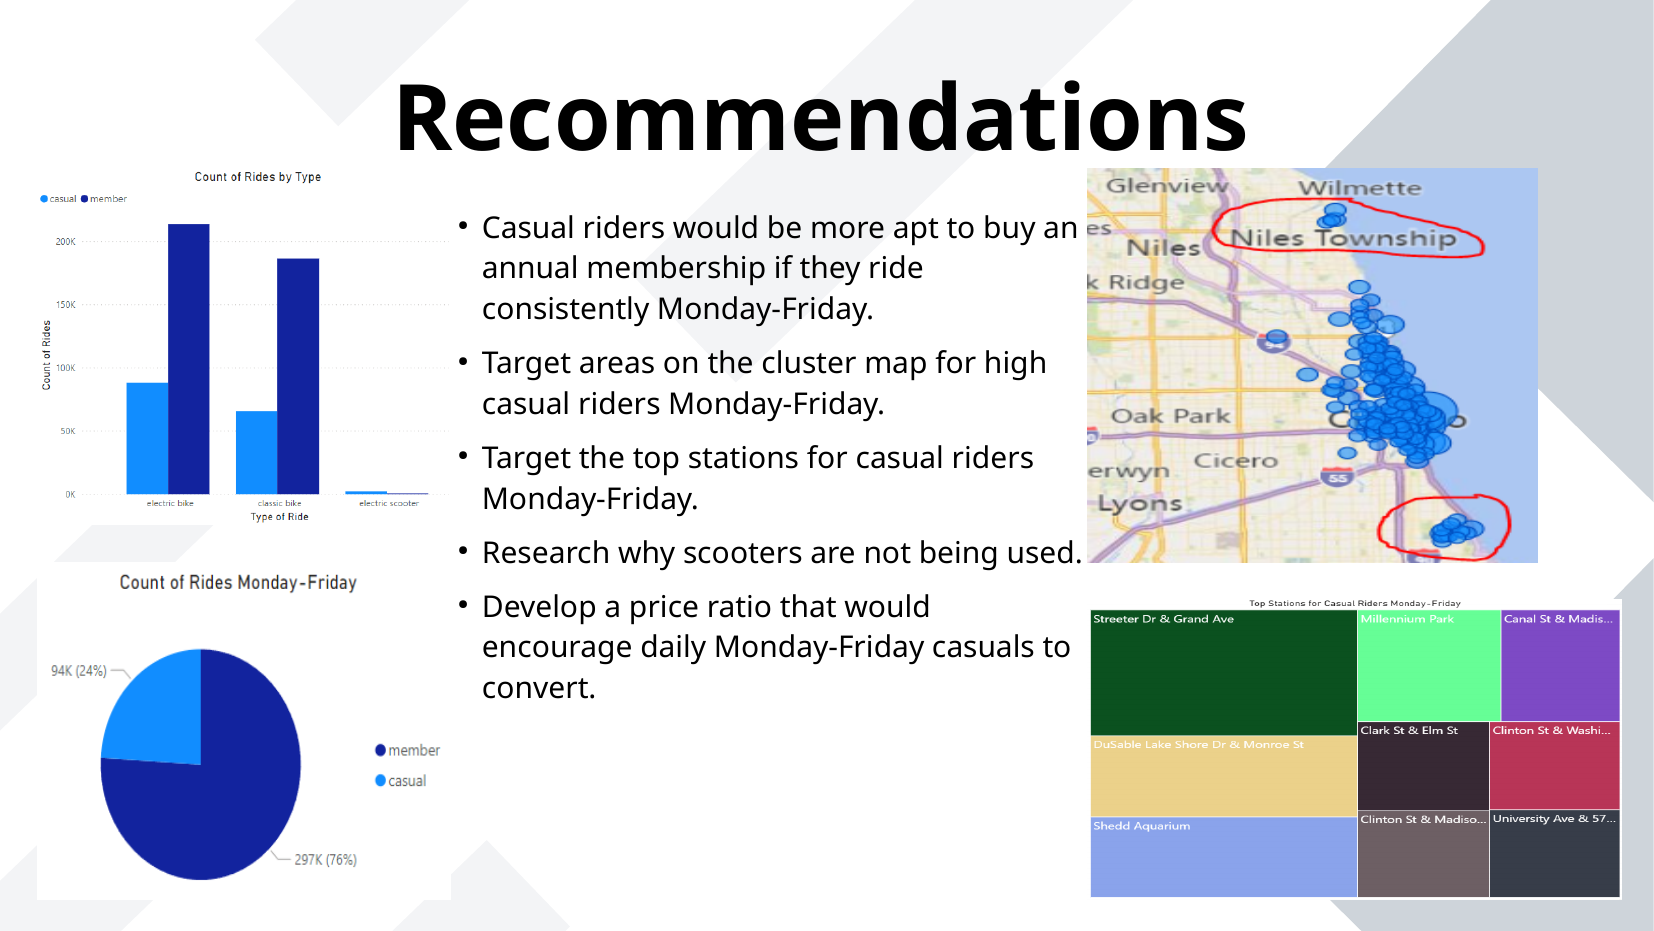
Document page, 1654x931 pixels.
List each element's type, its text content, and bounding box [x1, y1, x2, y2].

title Recommendations [76, 37, 1565, 193]
picture [37, 562, 451, 901]
picture [37, 168, 451, 526]
picture [1087, 168, 1538, 563]
list Casual riders would be more apt to buy an annual membership if they ride consistently Monday-Friday. Target areas on the cluster map for high casual riders Monday-Friday. Target the top stations for casual riders Monday-Friday. Research why scooters are not being used. Develop a price ratio that would encourage daily Monday-Friday casuals to convert. [450, 206, 1088, 746]
picture [1087, 599, 1622, 901]
